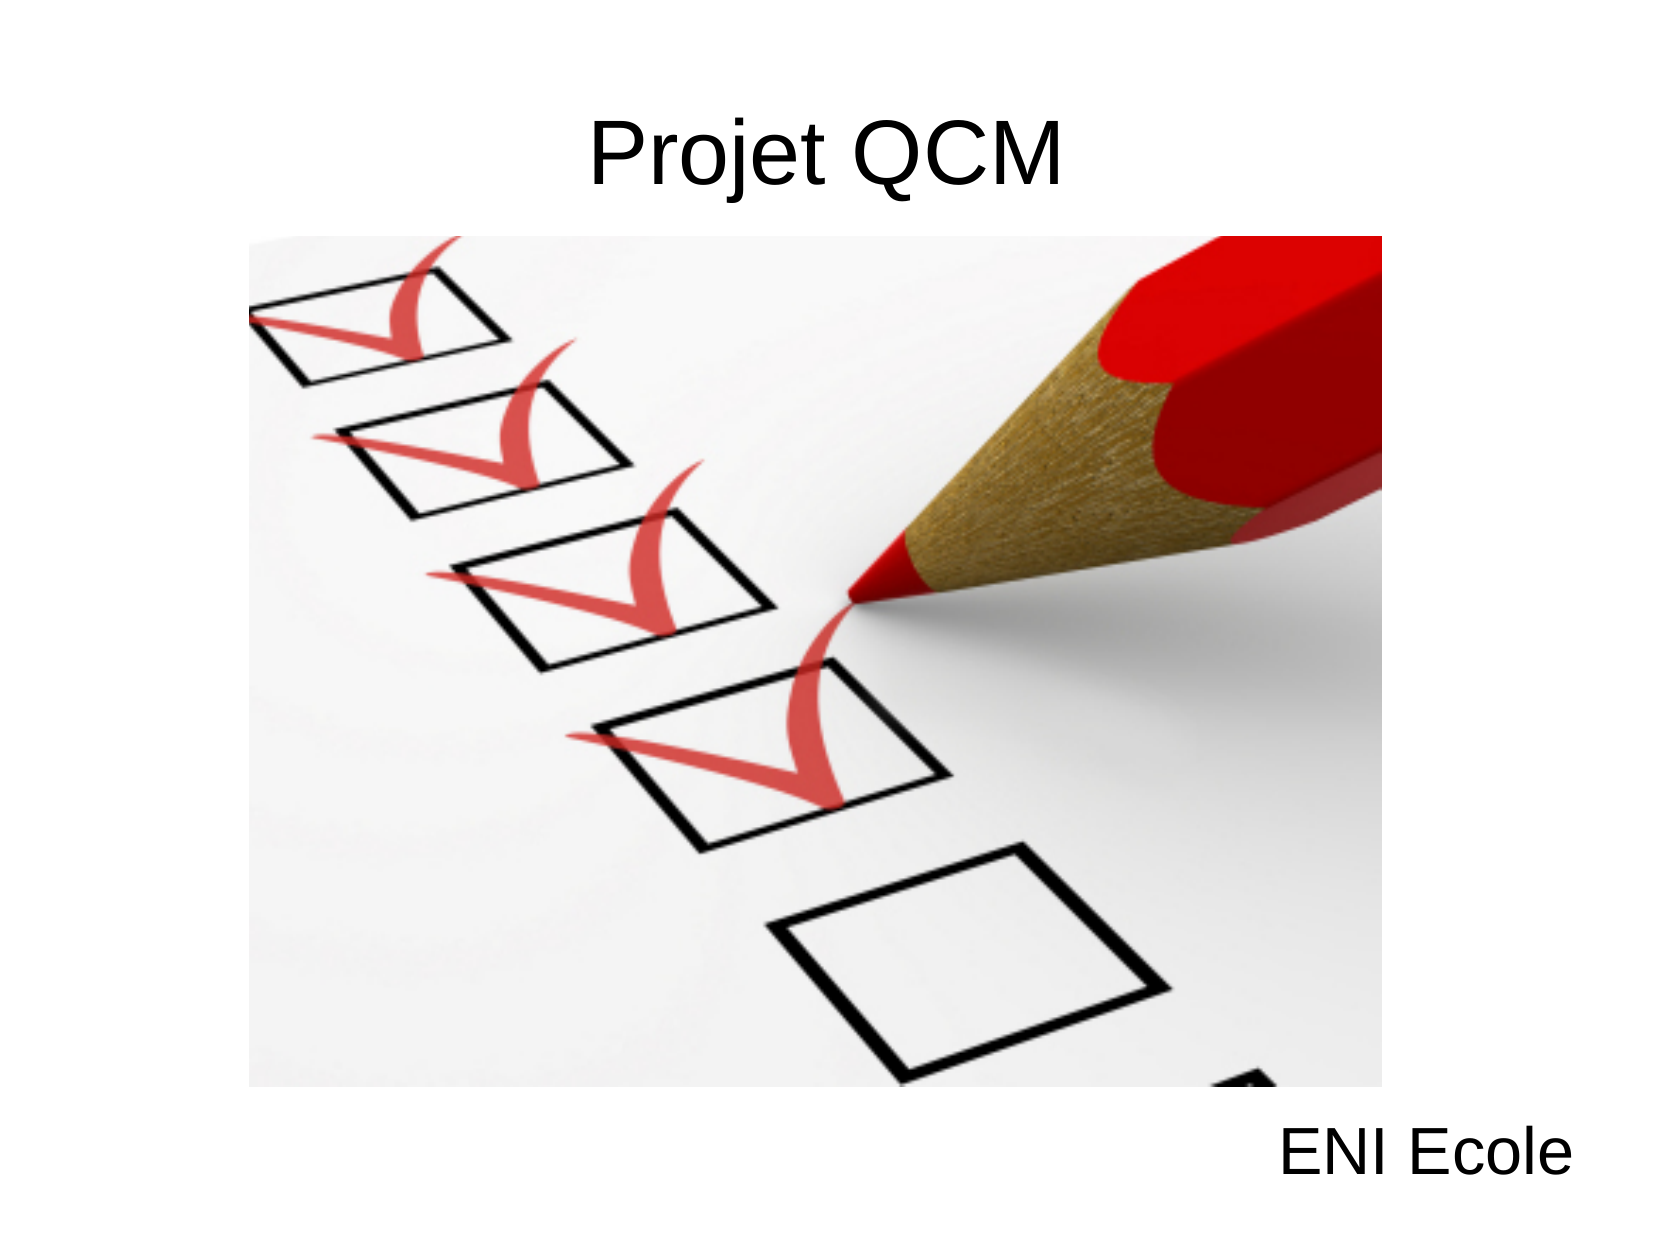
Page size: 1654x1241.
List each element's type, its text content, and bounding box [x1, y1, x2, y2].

title Projet QCM [82, 49, 1571, 257]
subtitle ENI Ecole [1181, 1062, 1654, 1241]
picture [249, 236, 1382, 1087]
